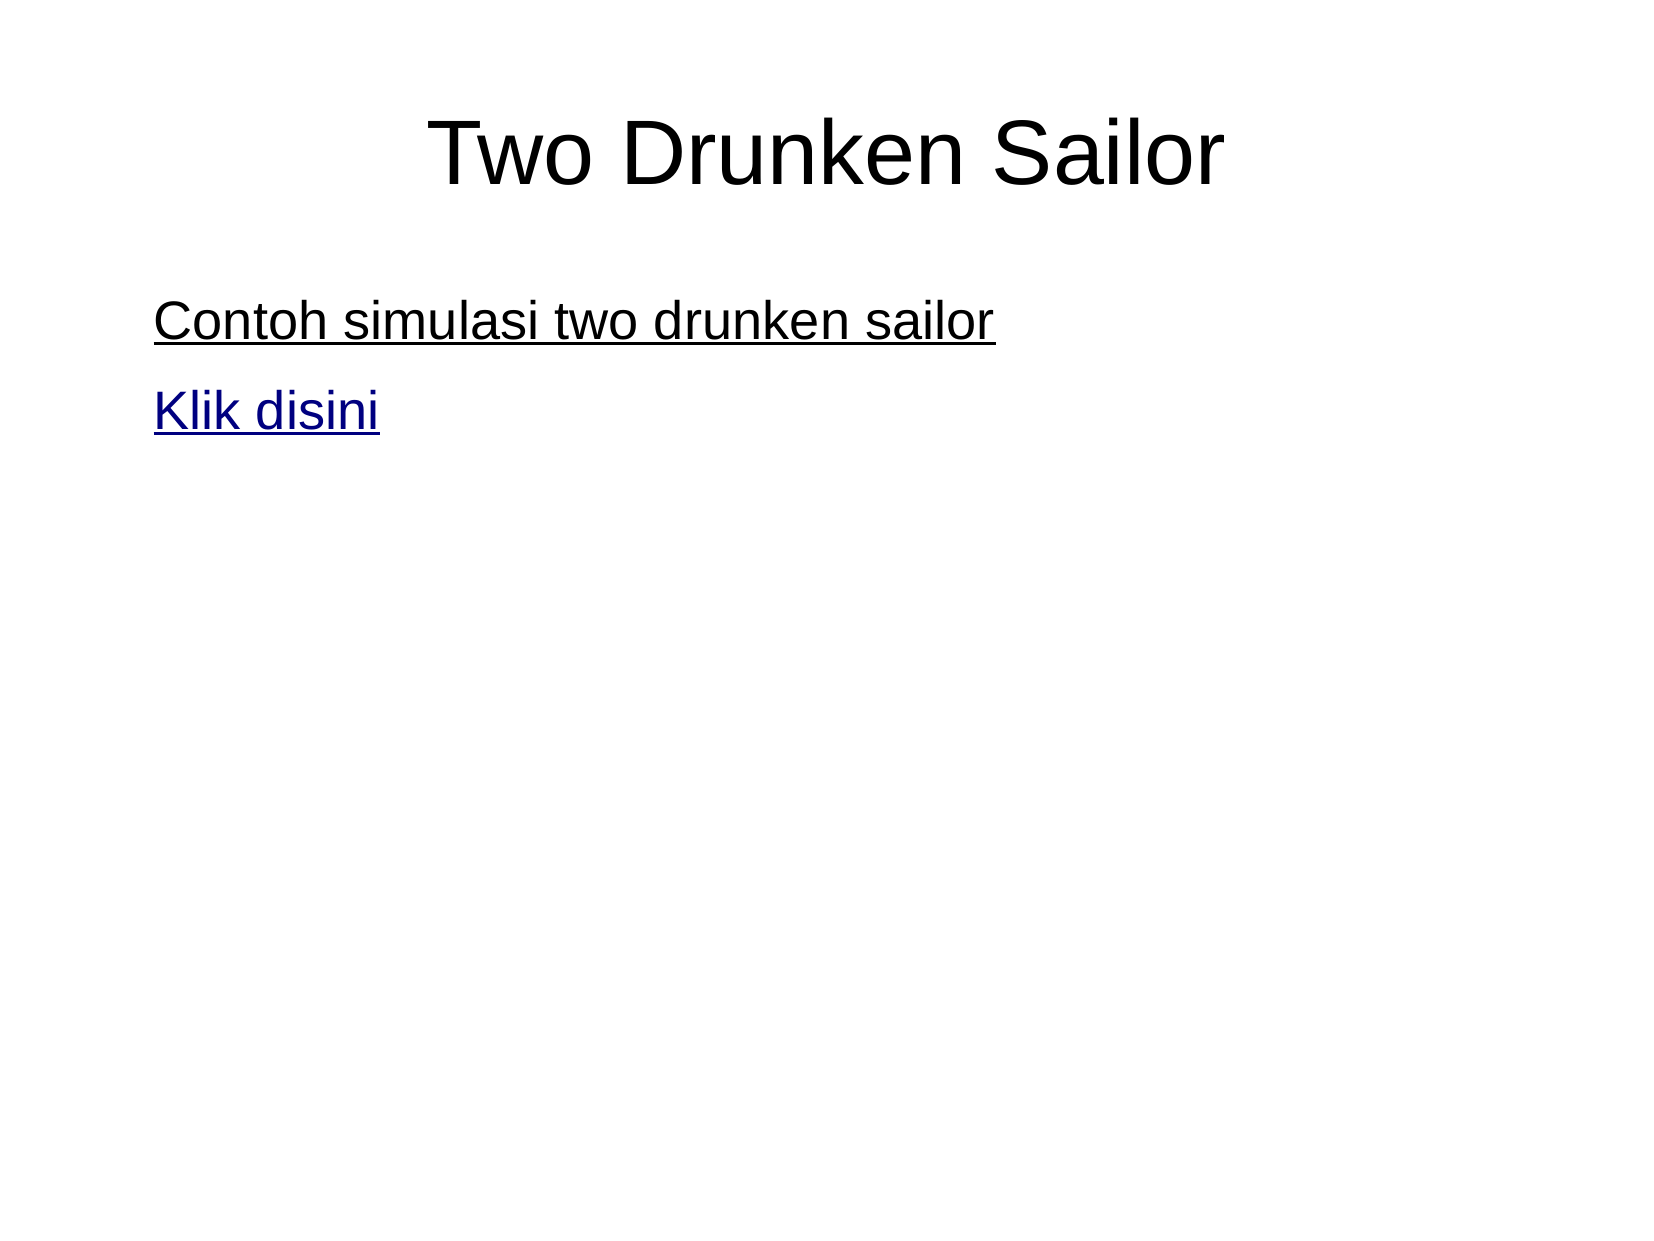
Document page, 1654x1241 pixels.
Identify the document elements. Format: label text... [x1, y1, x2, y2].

list Contoh simulasi two drunken sailor Klik disini [82, 290, 1538, 1010]
title Two Drunken Sailor [82, 49, 1571, 257]
